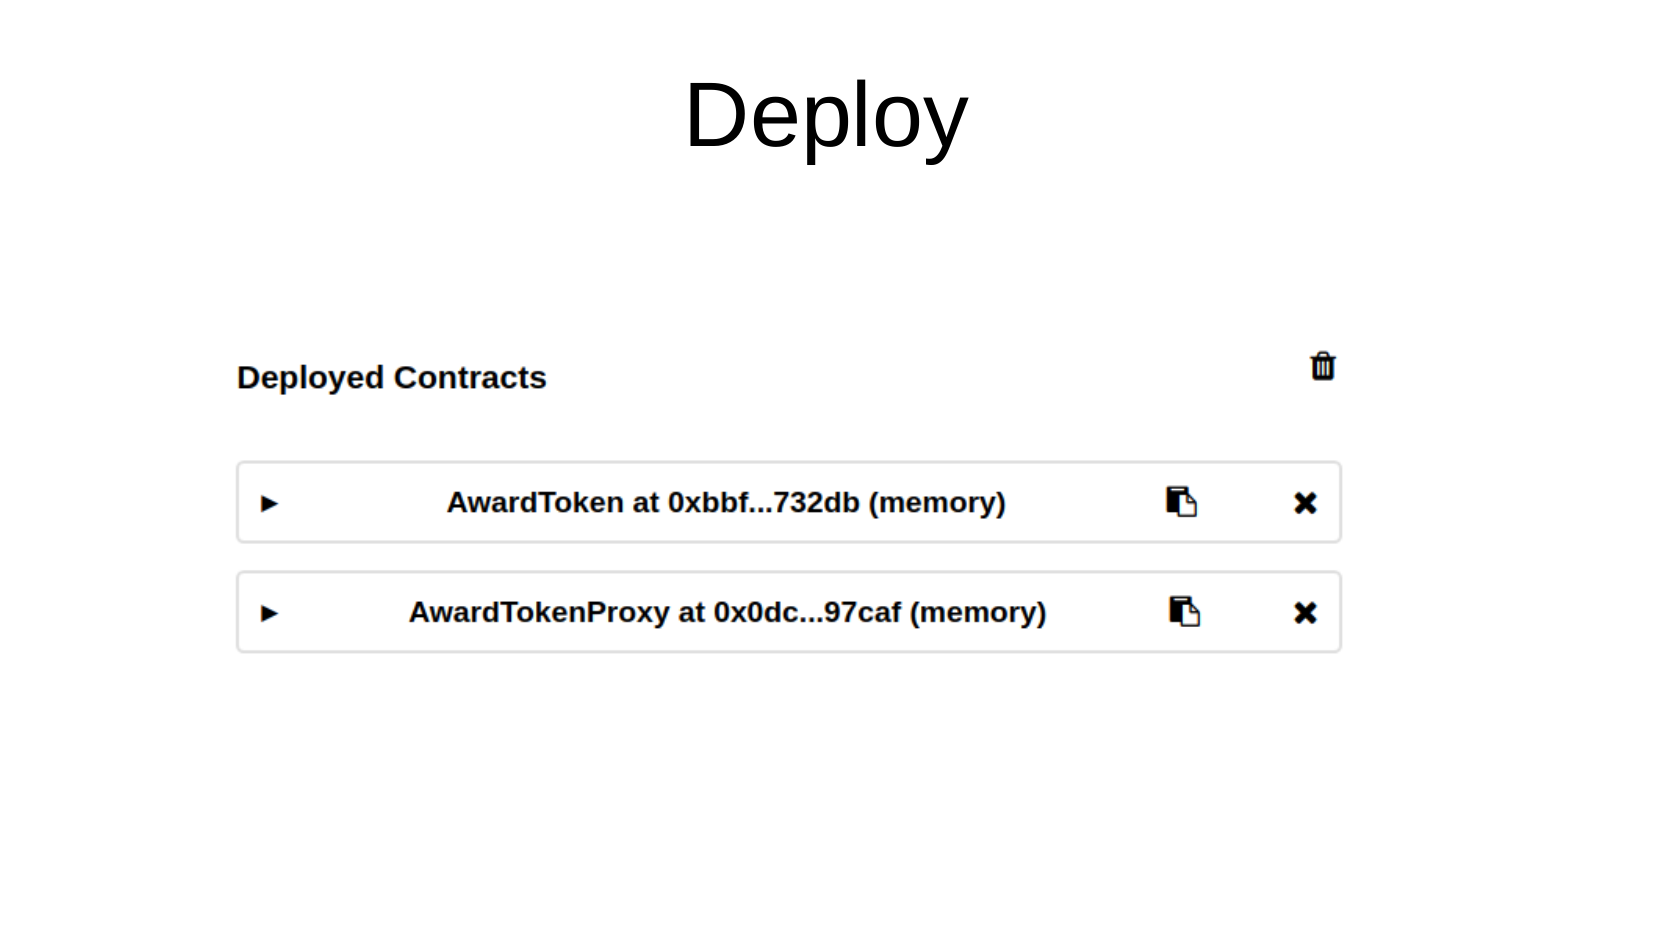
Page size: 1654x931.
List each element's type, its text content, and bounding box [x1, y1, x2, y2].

title Deploy [82, 37, 1571, 193]
picture [208, 329, 1366, 696]
